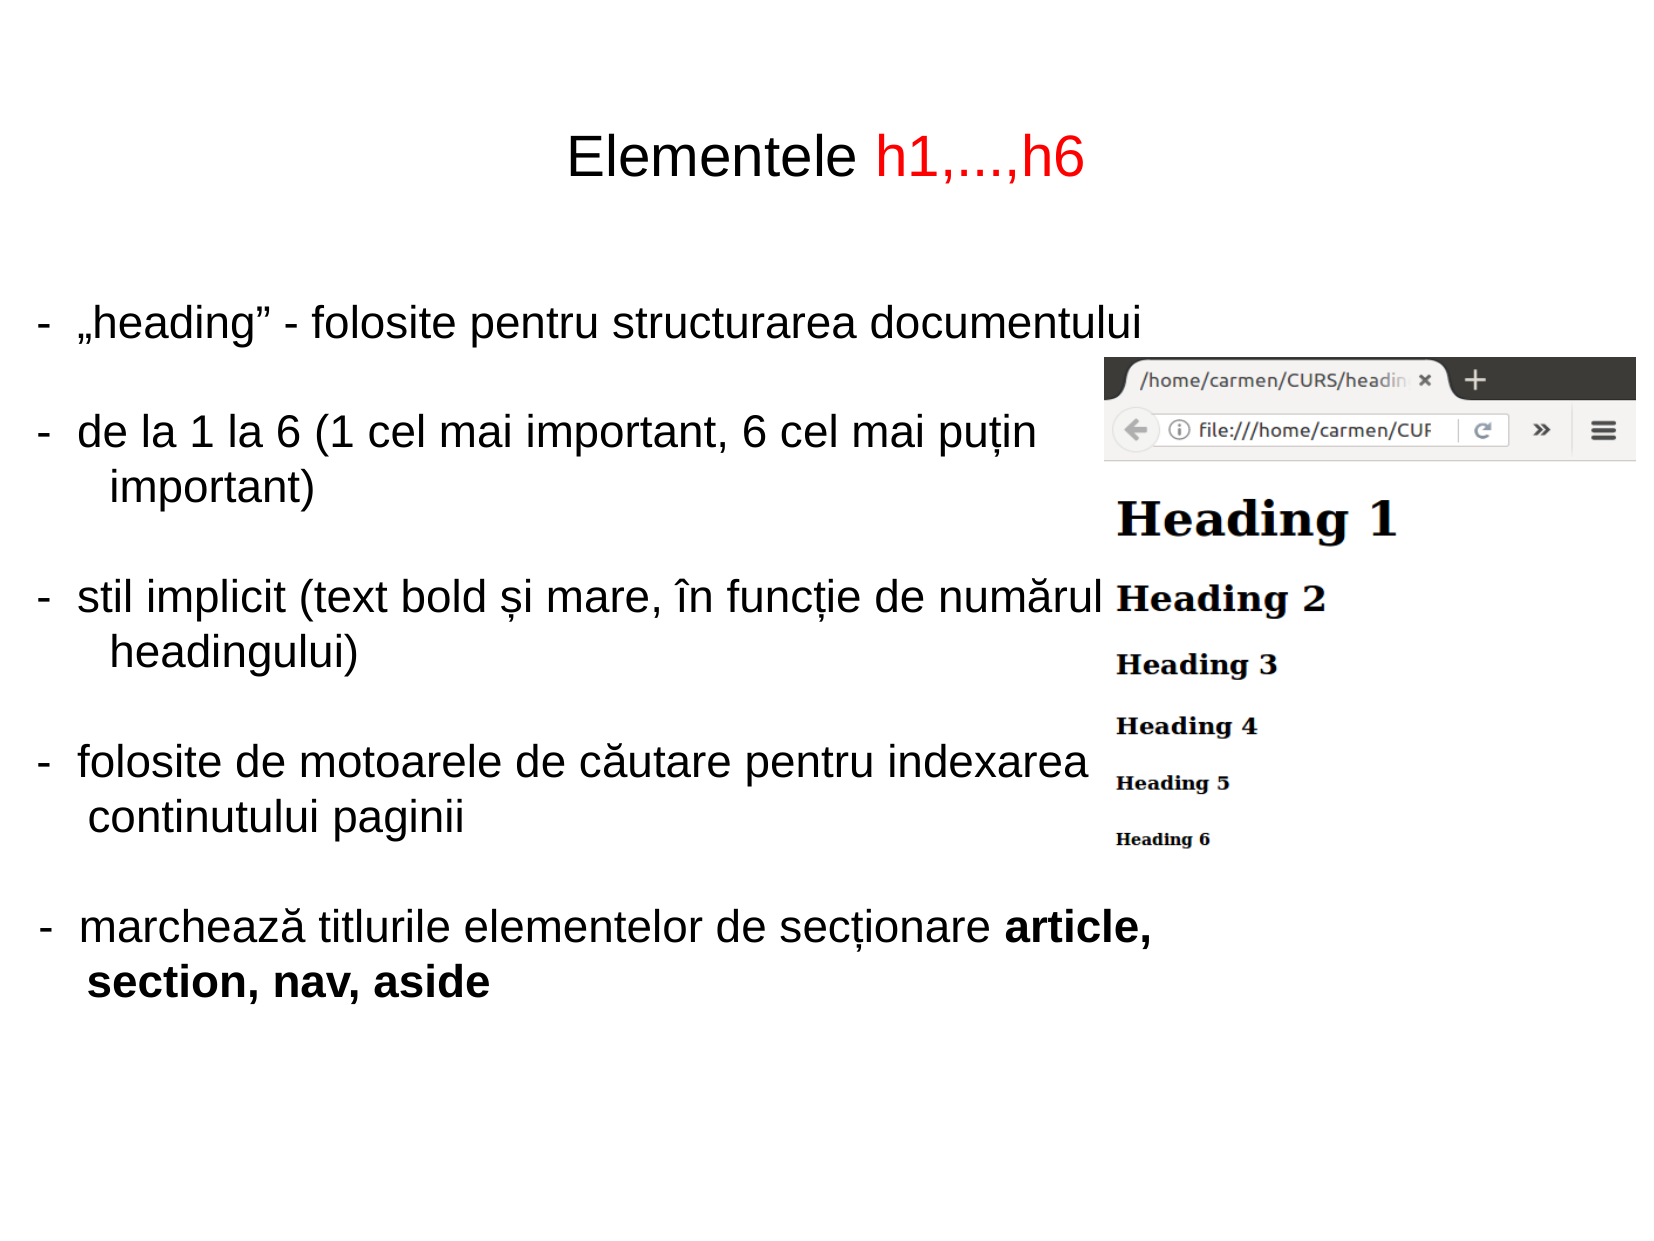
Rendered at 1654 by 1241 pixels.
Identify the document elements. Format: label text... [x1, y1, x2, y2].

text_box - „heading” - folosite pentru structurarea documentului - de la 1 la 6 (1 cel mai important, 6 cel mai puțin important) - stil implicit (text bold și mare, în funcție de numărul headingului) - folosite de motoarele de căutare pentru indexarea continutului paginii - marchează titlurile elementelor de secționare article, section, nav, aside [0, 904, 1205, 1075]
text_box Elementele h1,...,h6 [82, 49, 1571, 257]
picture [1104, 357, 1636, 904]
text_box - „heading” - folosite pentru structurarea documentului - de la 1 la 6 (1 cel mai important, 6 cel mai puțin important) - stil implicit (text bold și mare, în funcție de numărul headingului) - folosite de motoarele de căutare pentru indexarea continutului paginii - marchează titlurile elementelor de secționare article, section, nav, aside [0, 292, 1205, 901]
